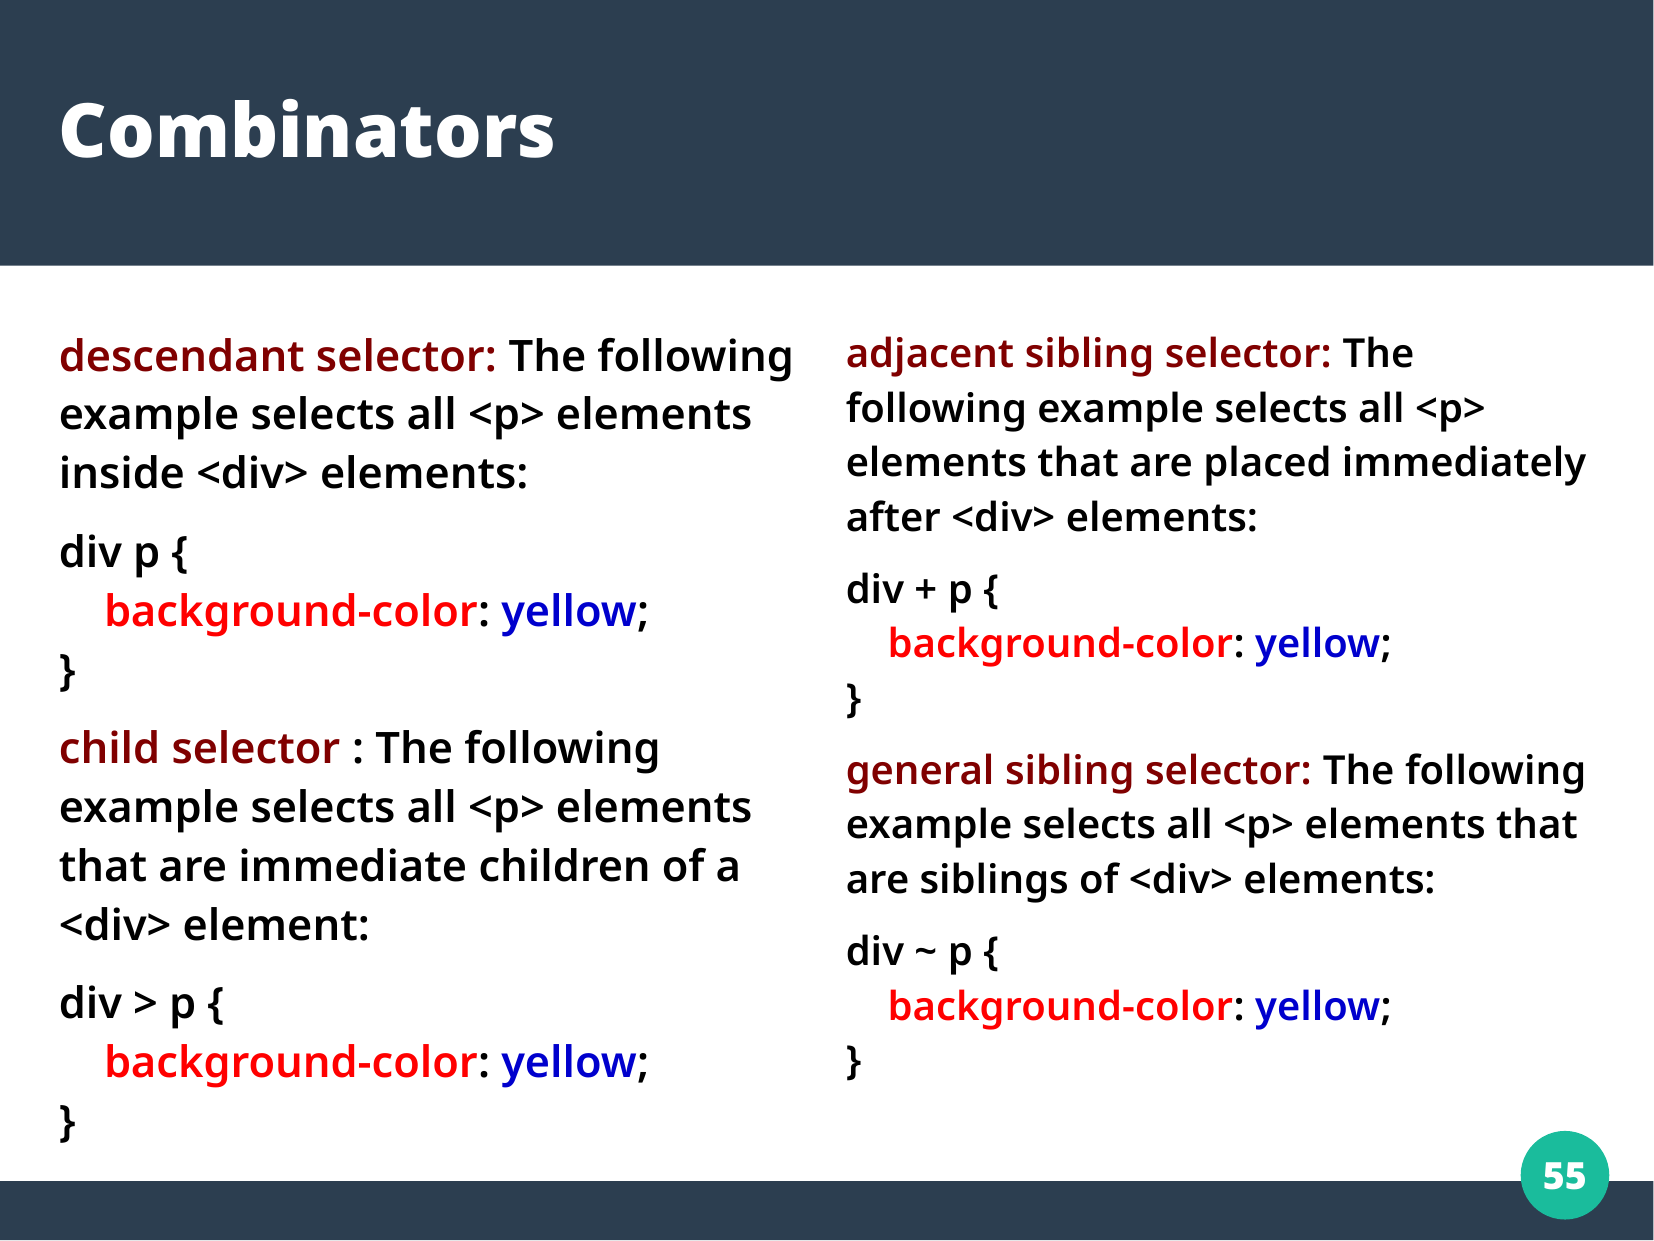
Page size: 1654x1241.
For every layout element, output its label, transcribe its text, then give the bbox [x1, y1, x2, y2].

list adjacent sibling selector: The following example selects all <p> elements that are placed immediately after <div> elements: div + p { background-color: yellow; } general sibling selector: The following example selects all <p> elements that are siblings of <div> elements: div ~ p { background-color: yellow; } [845, 324, 1596, 1152]
title Combinators [59, 49, 1595, 207]
list descendant selector: The following example selects all <p> elements inside <div> elements: div p { background-color: yellow; } child selector : The following example selects all <p> elements that are immediate children of a <div> element: div > p { background-color: yellow; } [59, 324, 809, 1152]
